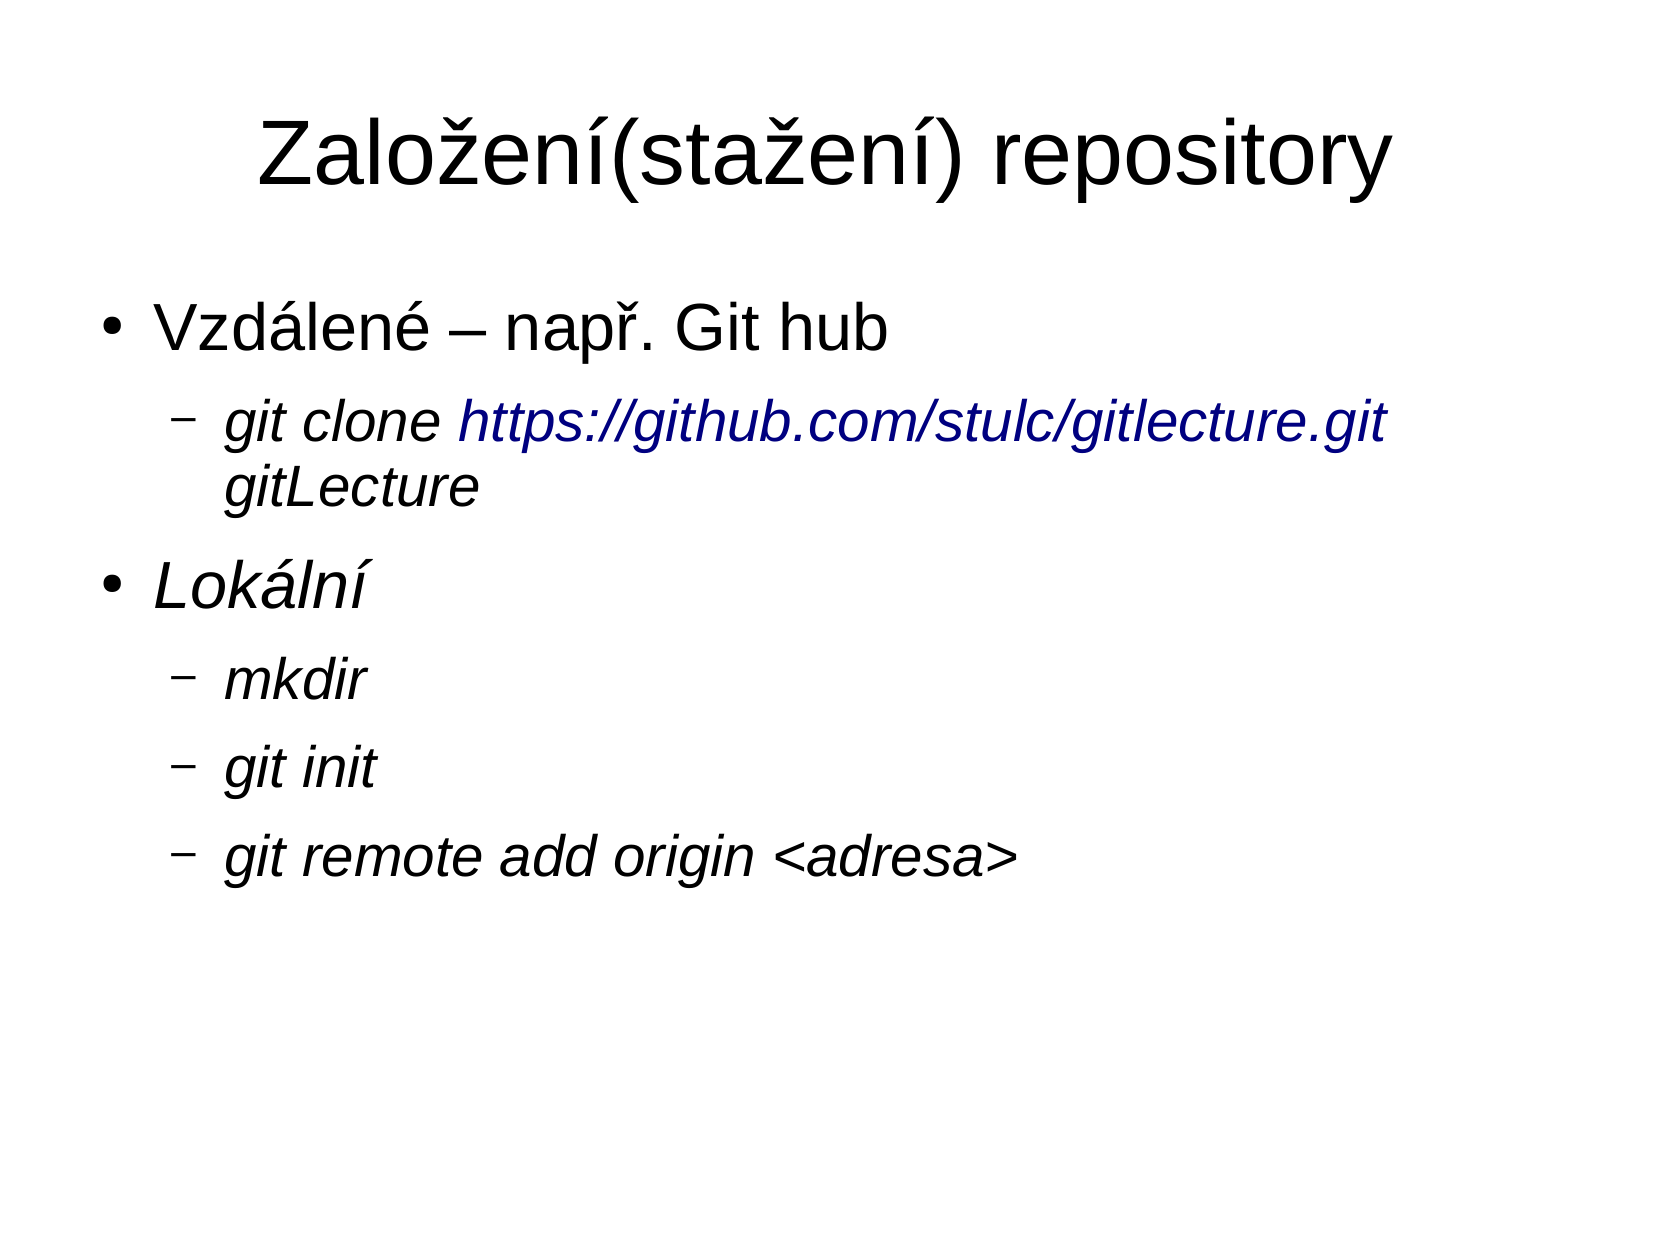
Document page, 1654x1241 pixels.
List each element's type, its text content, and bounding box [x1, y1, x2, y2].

title Založení(stažení) repository [82, 49, 1571, 257]
list Vzdálené – např. Git hub git clone https://github.com/stulc/gitlecture.git gitLecture Lokální mkdir git init git remote add origin <adresa> [82, 290, 1571, 1010]
